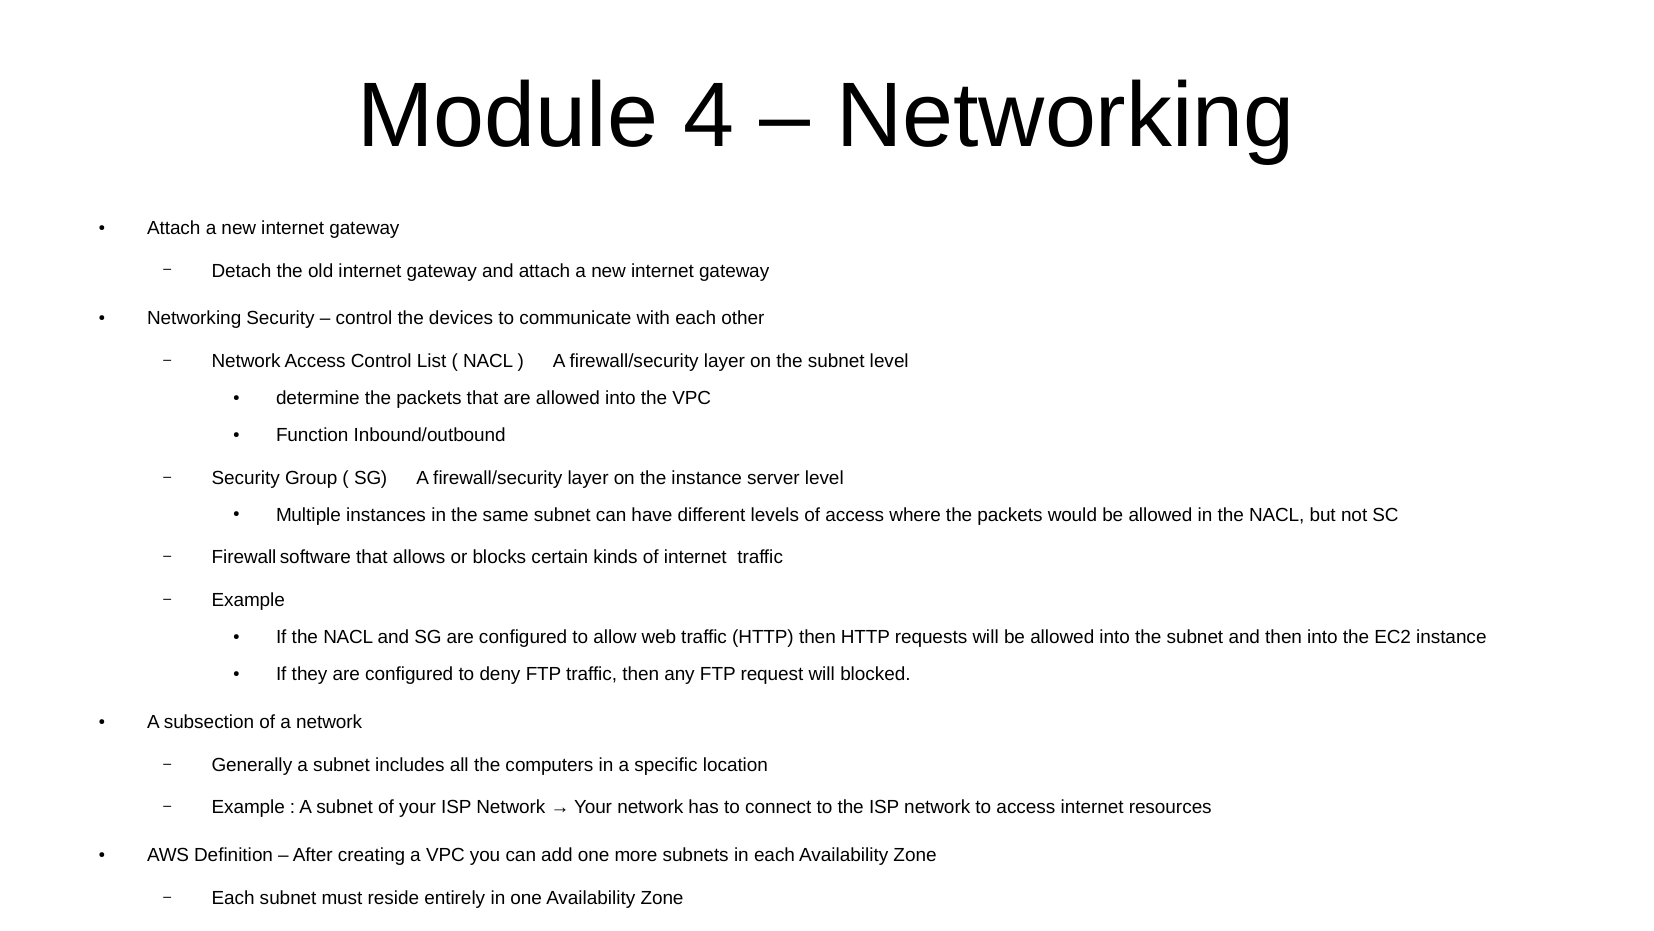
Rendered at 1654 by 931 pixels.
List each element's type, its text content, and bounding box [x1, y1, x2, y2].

title Module 4 – Networking [82, 12, 1571, 217]
list Attach a new internet gateway Detach the old internet gateway and attach a new internet gateway Networking Security – control the devices to communicate with each other Network Access Control List ( NACL ) A firewall/security layer on the subnet level determine the packets that are allowed into the VPC Function Inbound/outbound Security Group ( SG) A firewall/security layer on the instance server level Multiple instances in the same subnet can have different levels of access where the packets would be allowed in the NACL, but not SC Firewall software that allows or blocks certain kinds of internet traffic Example If the NACL and SG are configured to allow web traffic (HTTP) then HTTP requests will be allowed into the subnet and then into the EC2 instance If they are configured to deny FTP traffic, then any FTP request will blocked. A subsection of a network Generally a subnet includes all the computers in a specific location Example : A subnet of your ISP Network → Your network has to connect to the ISP network to access internet resources AWS Definition – After creating a VPC you can add one more subnets in each Availability Zone Each subnet must reside entirely in one Availability Zone [82, 217, 1606, 916]
